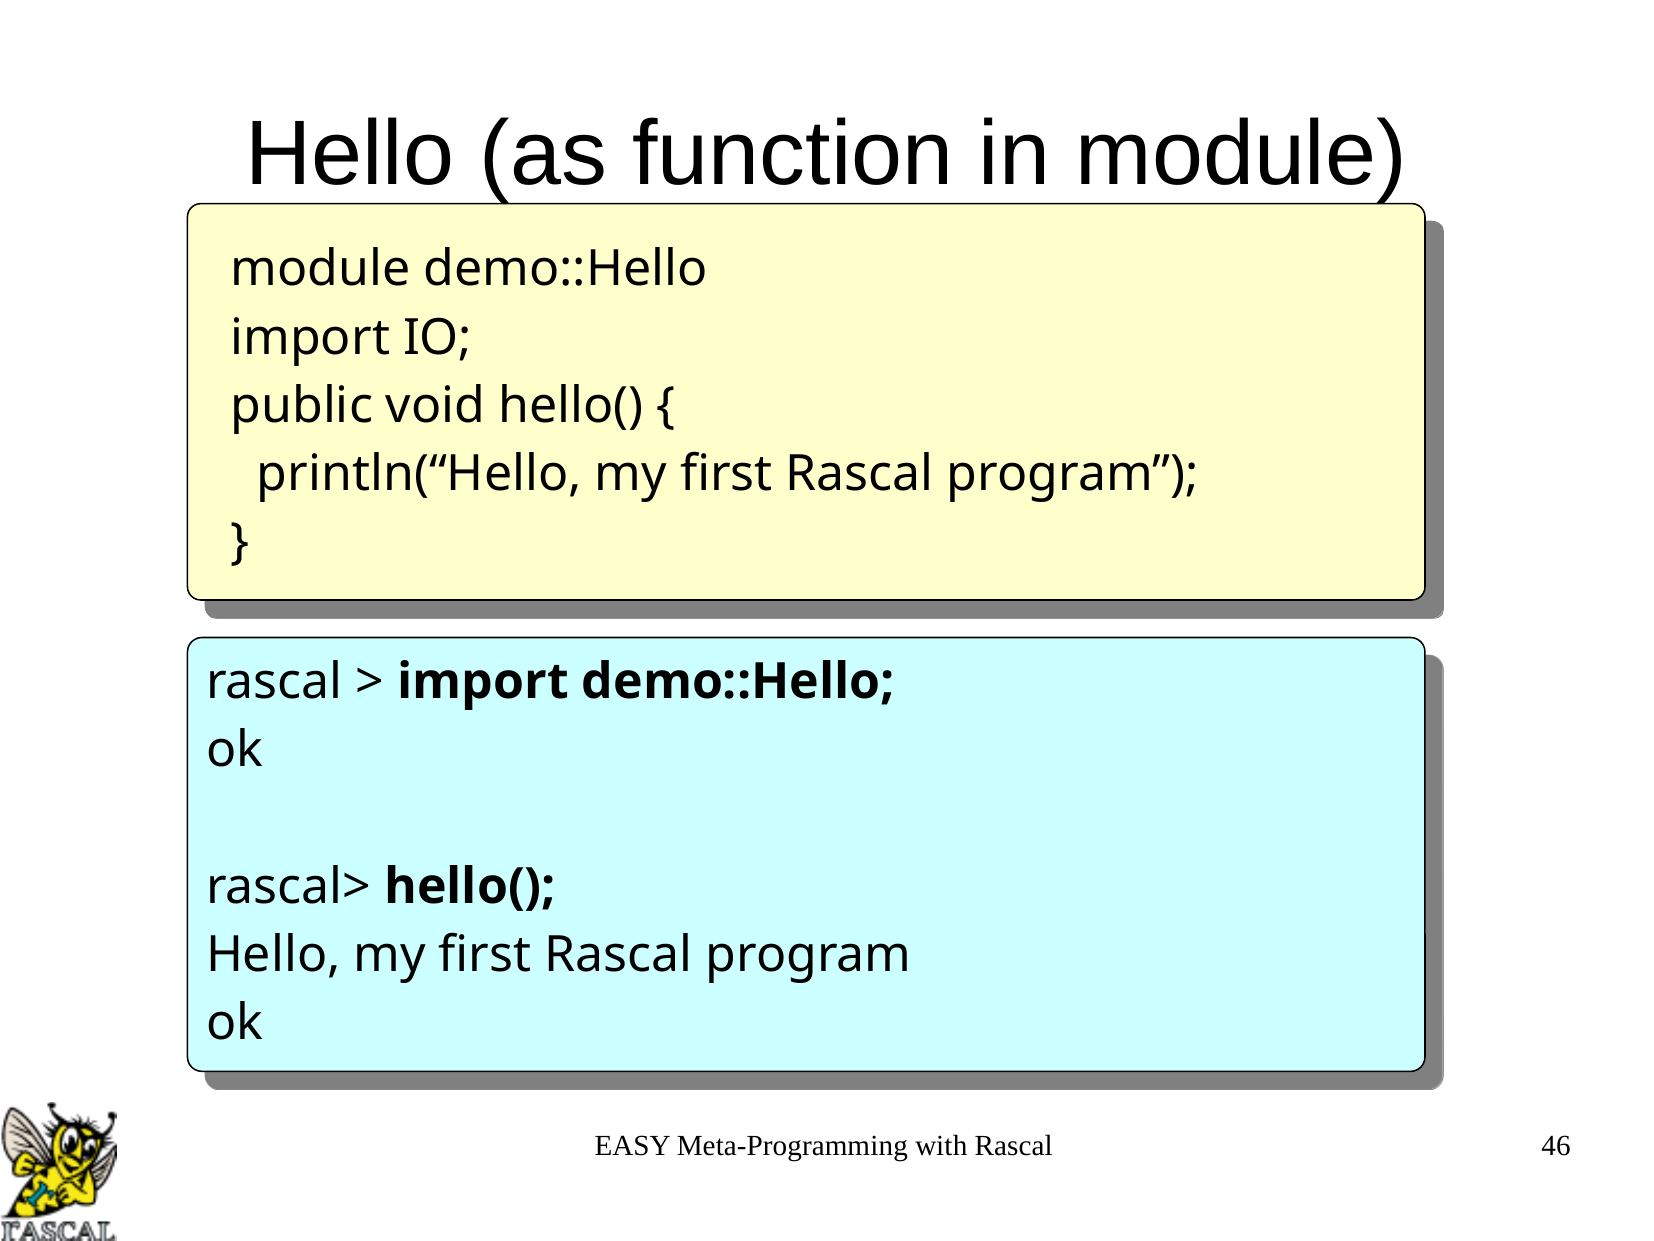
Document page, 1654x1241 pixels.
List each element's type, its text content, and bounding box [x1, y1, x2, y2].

text_box rascal > import demo::Hello; ok rascal> hello(); Hello, my first Rascal program ok [191, 637, 929, 1122]
text_box [187, 642, 191, 1067]
text_box module demo::Hello import IO; public void hello() { println(“Hello, my first Rascal program”); } [215, 225, 1229, 637]
title Hello (as function in module) [82, 49, 1571, 257]
picture [0, 1102, 117, 1241]
text_box [929, 637, 1426, 1072]
text_box [187, 203, 1426, 601]
